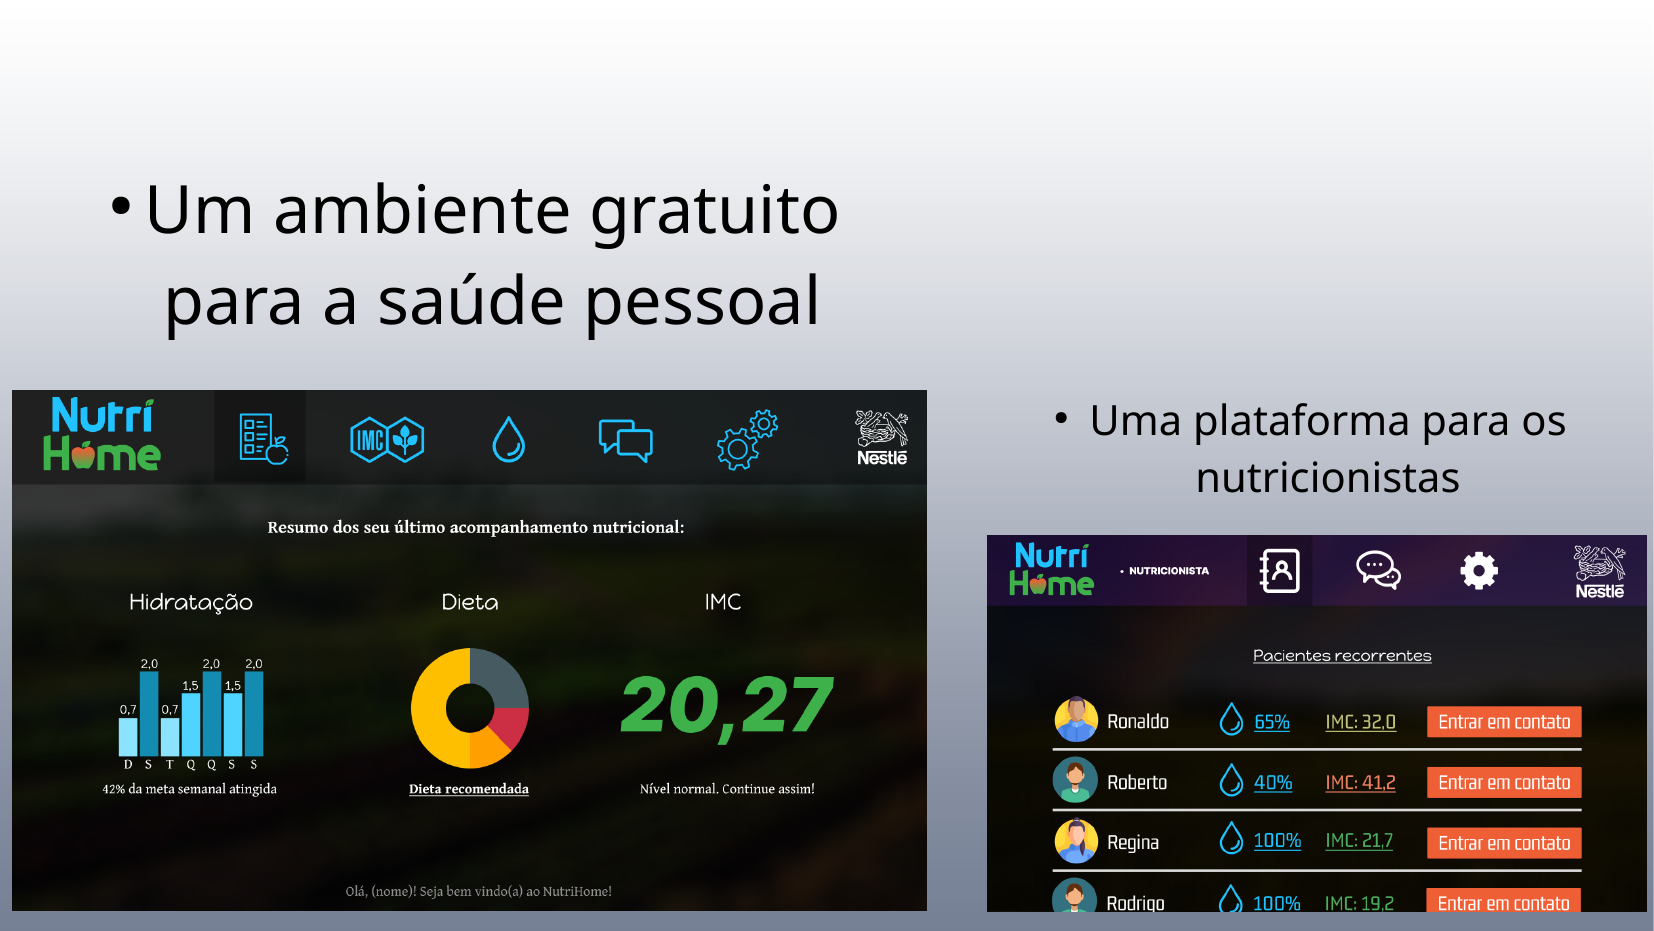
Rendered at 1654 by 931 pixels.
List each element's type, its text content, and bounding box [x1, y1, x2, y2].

picture [0, 0, 1654, 931]
text_box Um ambiente gratuito para a saúde pessoal [48, 115, 902, 391]
text_box Uma plataforma para os nutricionistas [1022, 359, 1599, 536]
